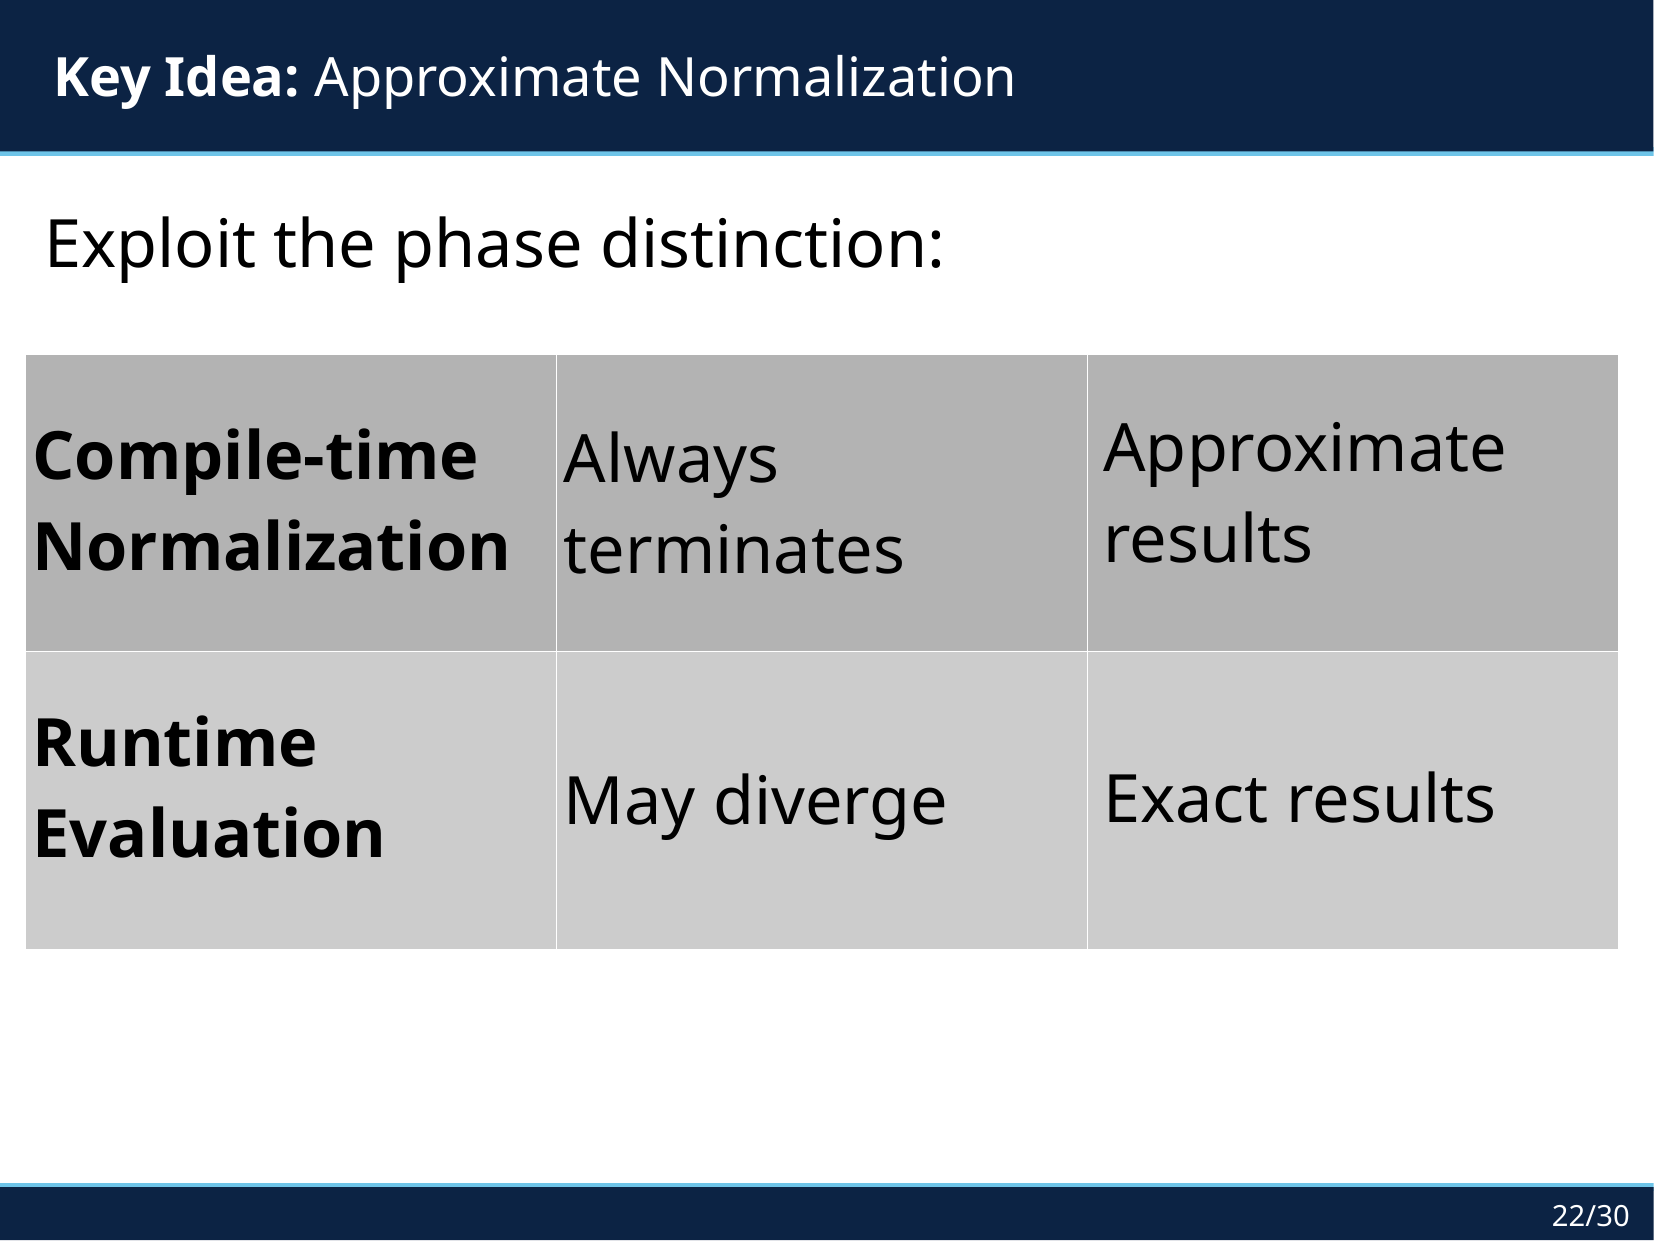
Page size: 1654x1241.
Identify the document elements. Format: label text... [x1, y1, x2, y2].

text_box Always terminates [549, 414, 1079, 590]
text_box Exploit the phase distinction: [29, 194, 921, 290]
table_header [1088, 579, 1618, 651]
text_box Runtime Evaluation [17, 698, 548, 875]
table_header [557, 355, 1087, 651]
table_header [1088, 355, 1618, 403]
table_cell [1088, 844, 1618, 949]
text_box May diverge [549, 750, 1079, 846]
table_cell [26, 652, 556, 949]
table_cell [1088, 652, 1618, 748]
text_box Compile-time Normalization [17, 411, 548, 587]
text_box Approximate results [1088, 403, 1619, 579]
table_cell [557, 652, 1087, 949]
title Key Idea: Approximate Normalization [0, 0, 1654, 152]
table_header [26, 355, 556, 651]
text_box Exact results [1088, 748, 1619, 844]
